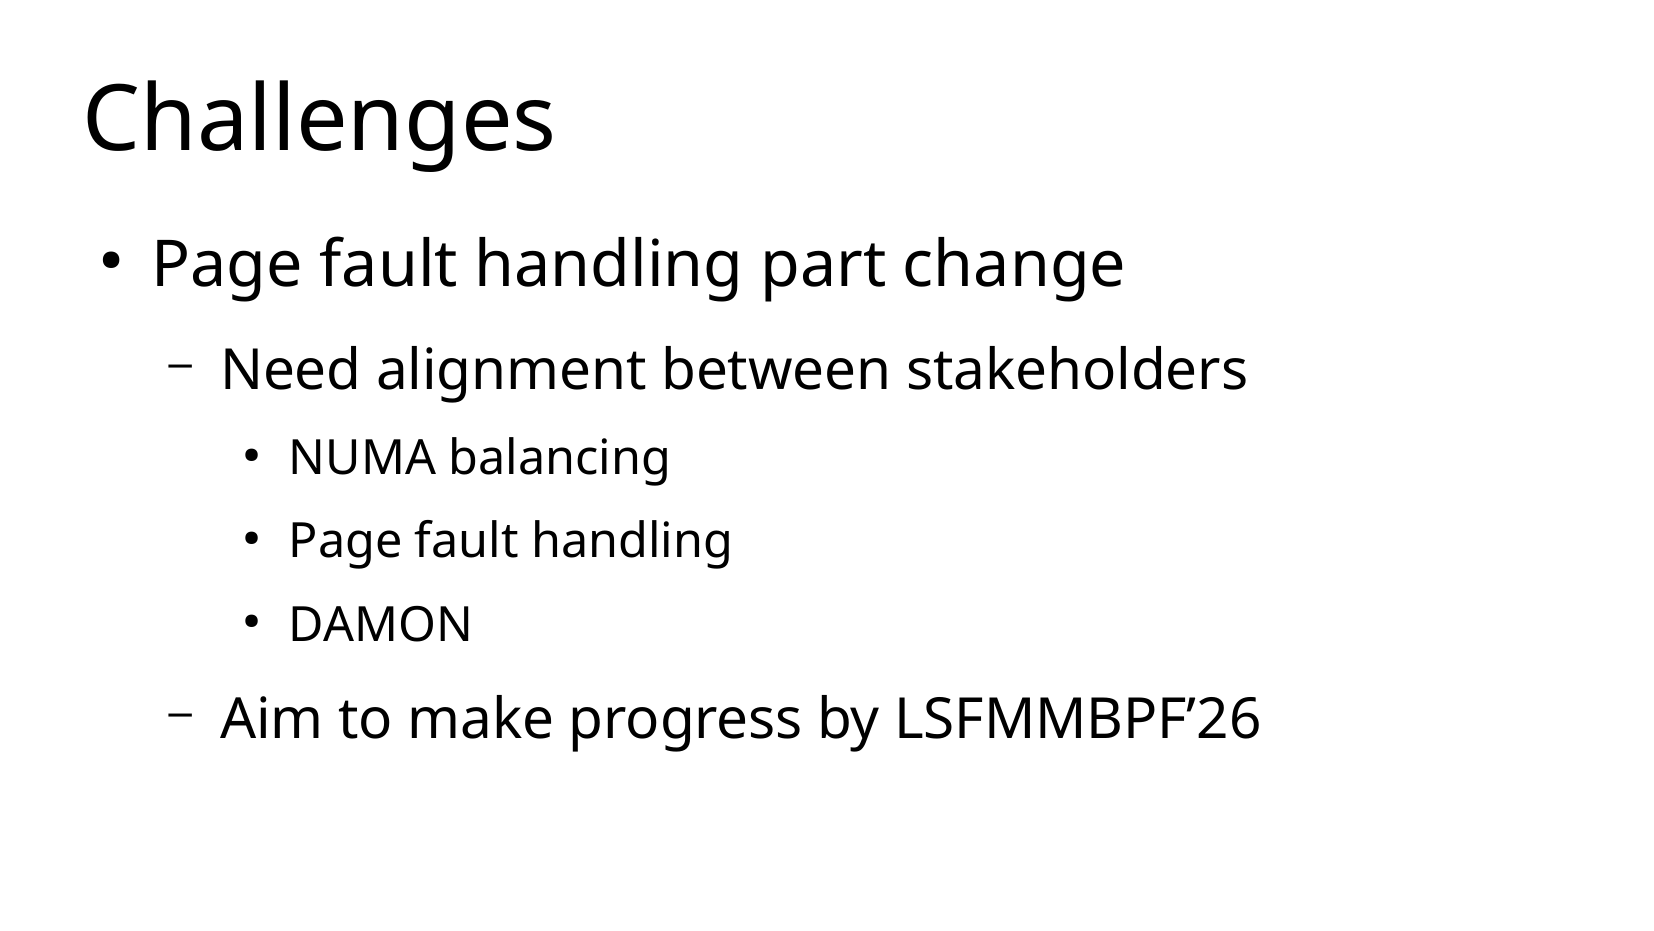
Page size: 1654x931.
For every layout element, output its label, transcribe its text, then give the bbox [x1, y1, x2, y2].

title Challenges [82, 37, 1571, 193]
list Page fault handling part change Need alignment between stakeholders NUMA balancing Page fault handling DAMON Aim to make progress by LSFMMBPF’26 [82, 217, 1571, 758]
